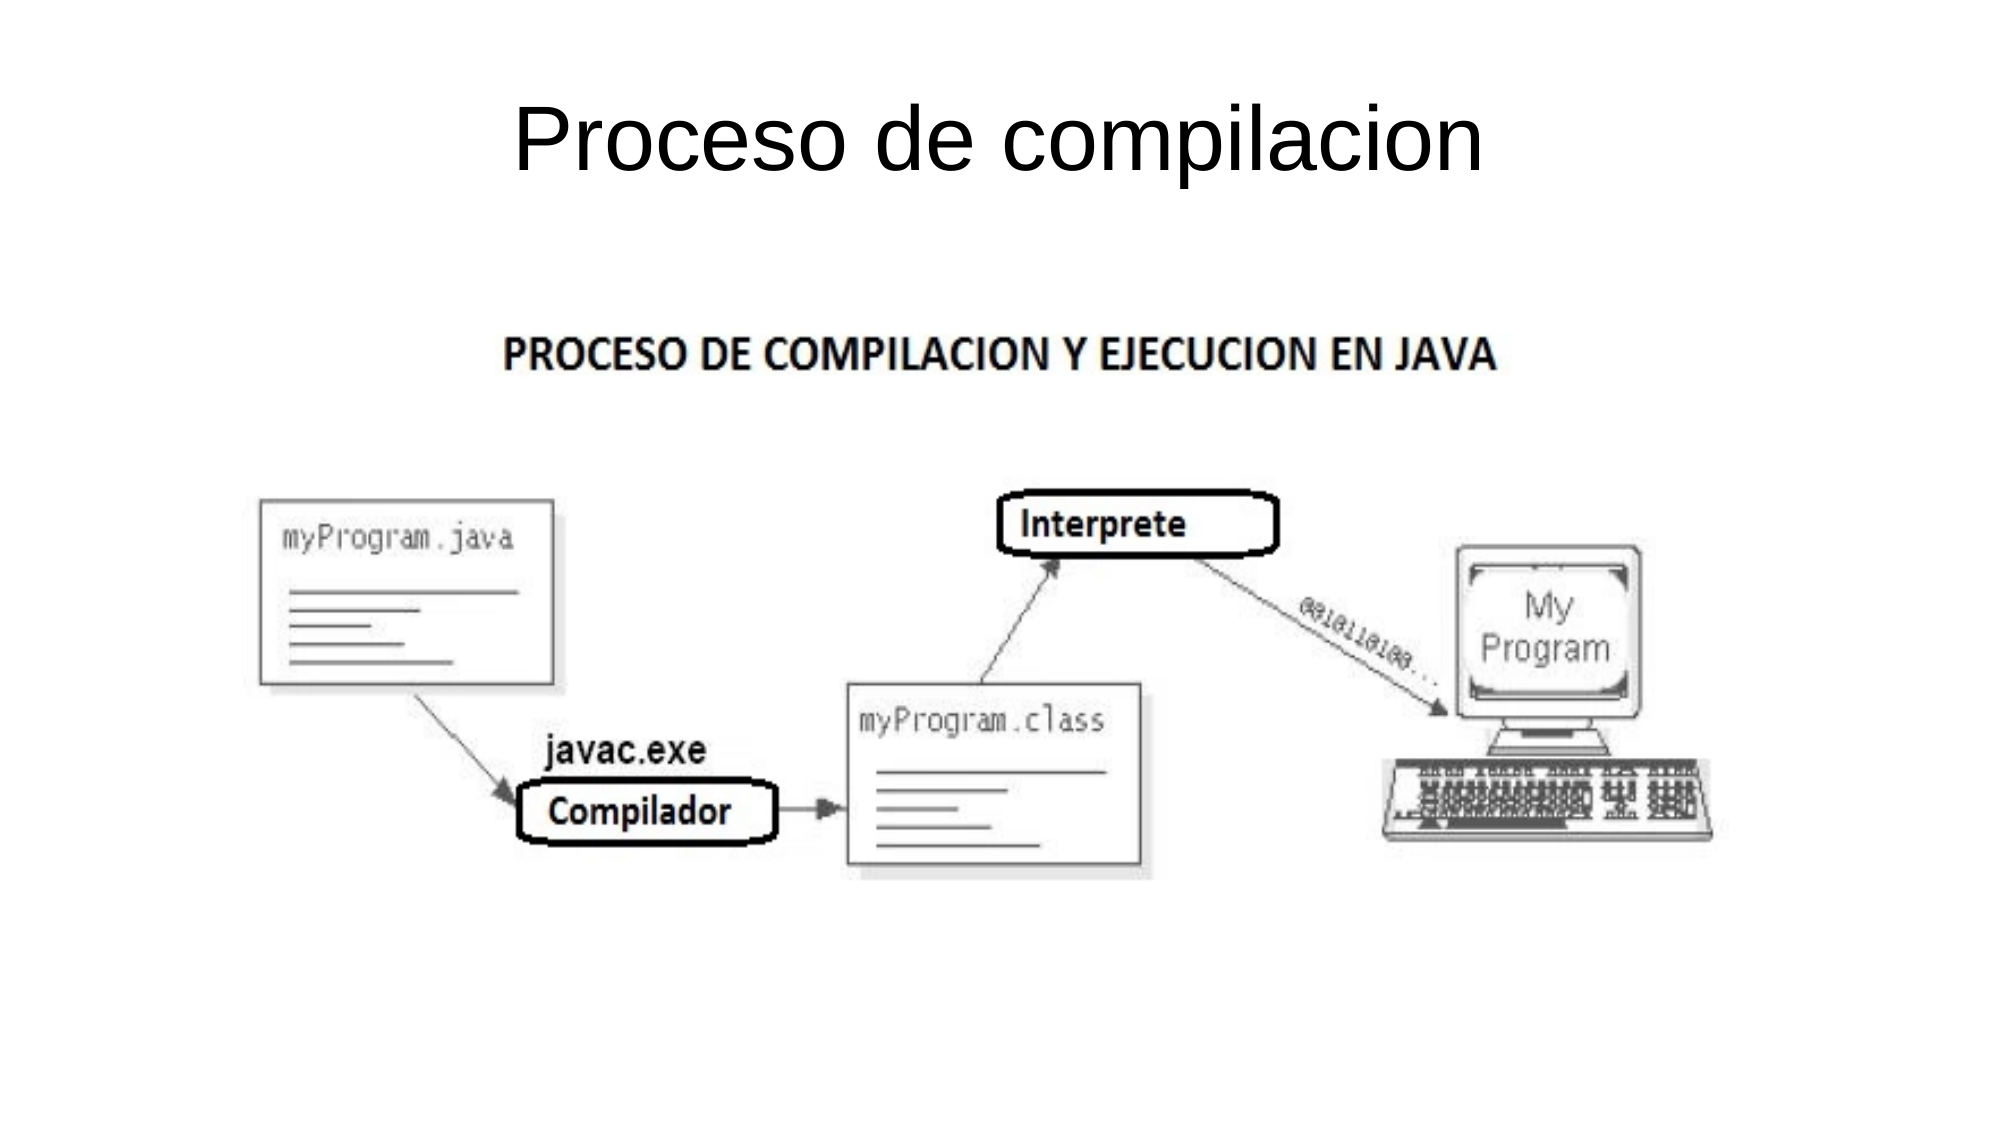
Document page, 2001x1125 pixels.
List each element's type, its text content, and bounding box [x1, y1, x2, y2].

picture [206, 295, 1802, 916]
title Proceso de compilacion [99, 44, 1900, 233]
